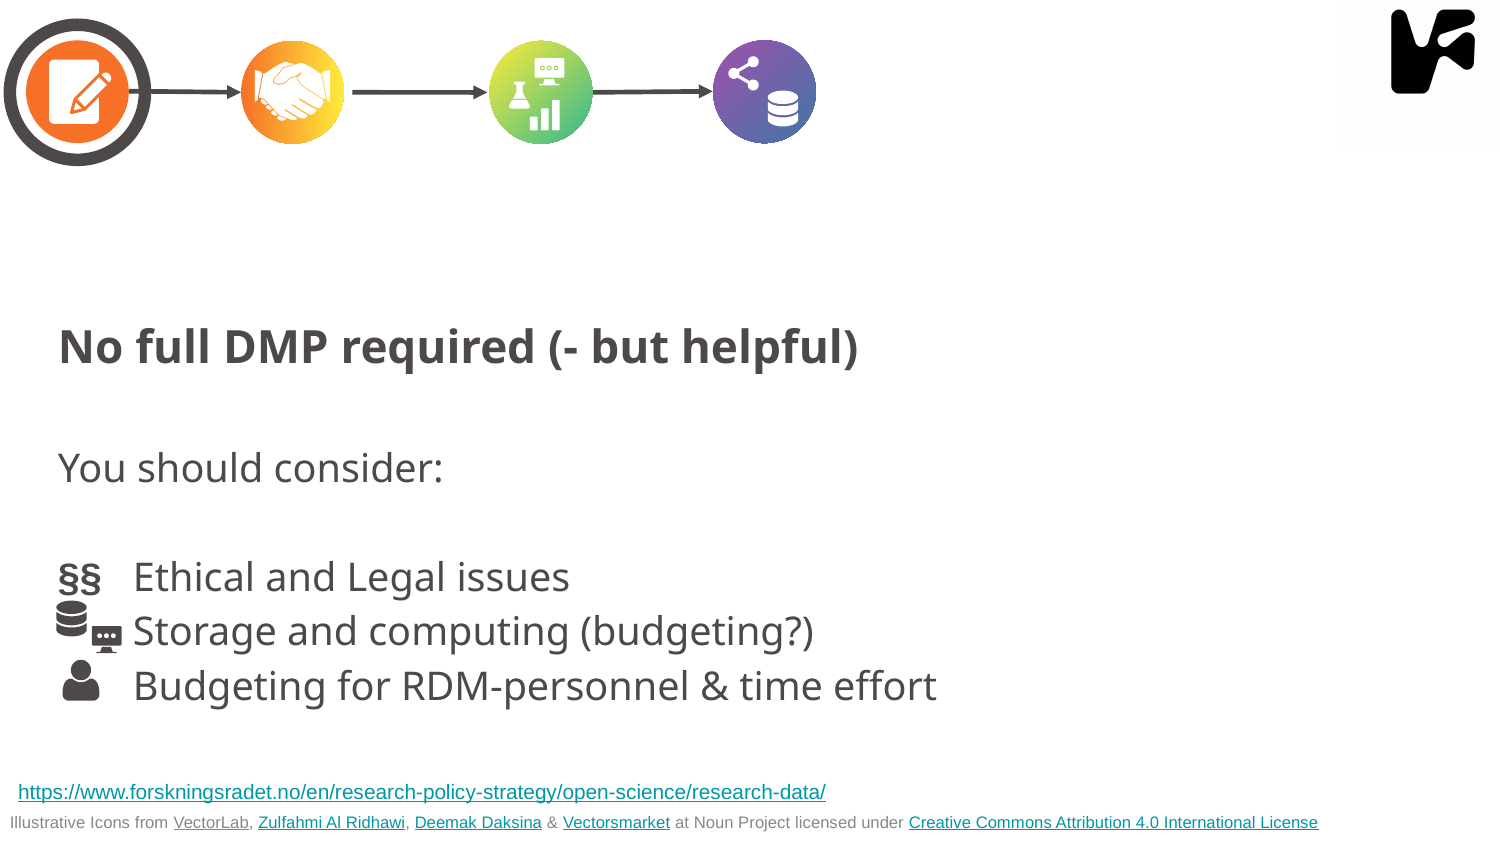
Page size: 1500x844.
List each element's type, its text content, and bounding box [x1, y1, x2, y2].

text_box [713, 40, 816, 144]
text_box No full DMP required (- but helpful) You should consider: §§ Ethical and Legal issues Storage and computing (budgeting?) Budgeting for RDM-personnel & time effort [42, 294, 1458, 763]
picture [1338, 0, 1500, 147]
text_box [62, 659, 100, 701]
text_box [241, 40, 344, 144]
text_box [489, 40, 593, 144]
text_box No full DMP required (- but helpful) You should consider: §§ Ethical and Legal issues Storage and computing (budgeting?) Budgeting for RDM-personnel & time effort [42, 819, 1458, 844]
text_box [91, 626, 122, 654]
text_box [56, 600, 87, 637]
text_box https://www.forskningsradet.no/en/research-policy-strategy/open-science/research-data/ [3, 763, 1480, 819]
text_box [26, 40, 129, 144]
